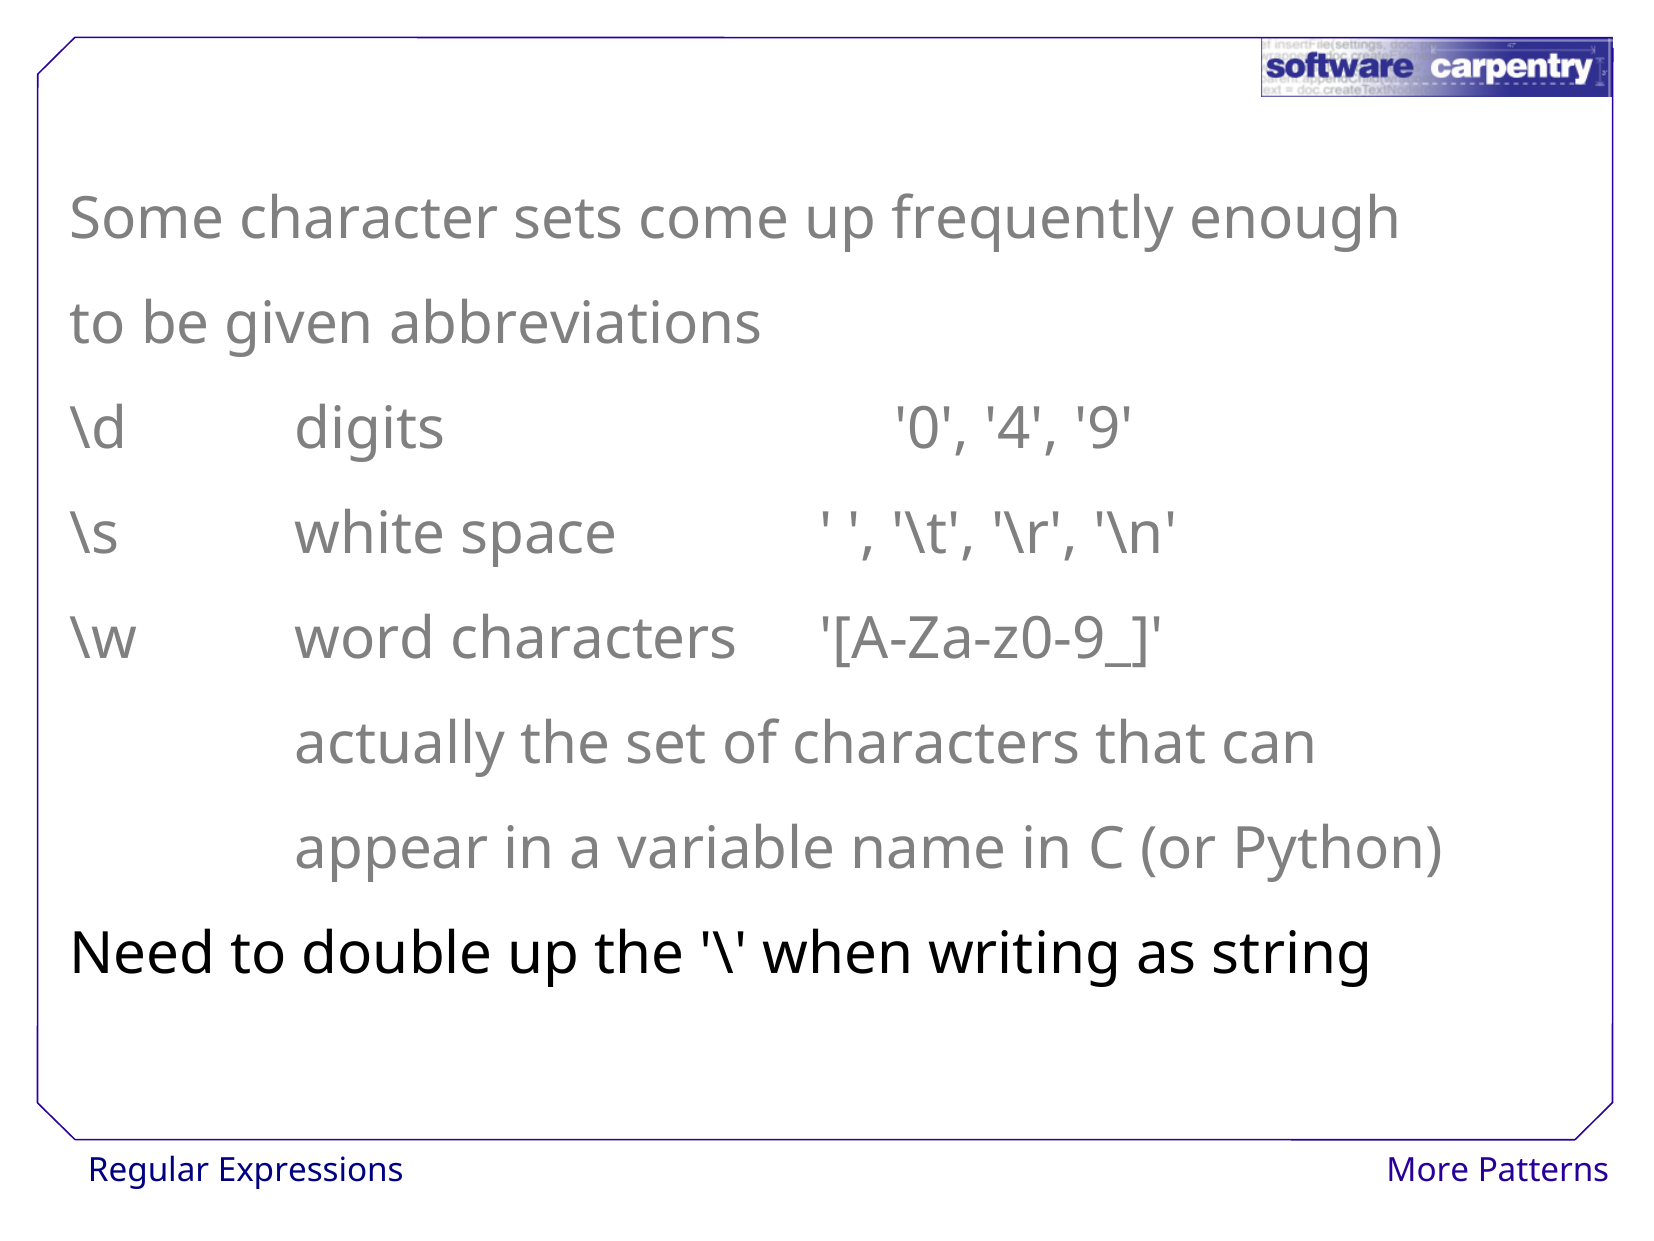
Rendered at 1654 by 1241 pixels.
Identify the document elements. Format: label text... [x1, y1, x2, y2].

text_box Some character sets come up frequently enough to be given abbreviations \d digits '0', '4', '9' \s white space ' ', '\t', '\r', '\n' \w word characters '[A-Za-z0-9_]' actually the set of characters that can appear in a variable name in C (or Python) Need to double up the '\' when writing as string [54, 137, 1608, 993]
picture [1261, 39, 1613, 97]
